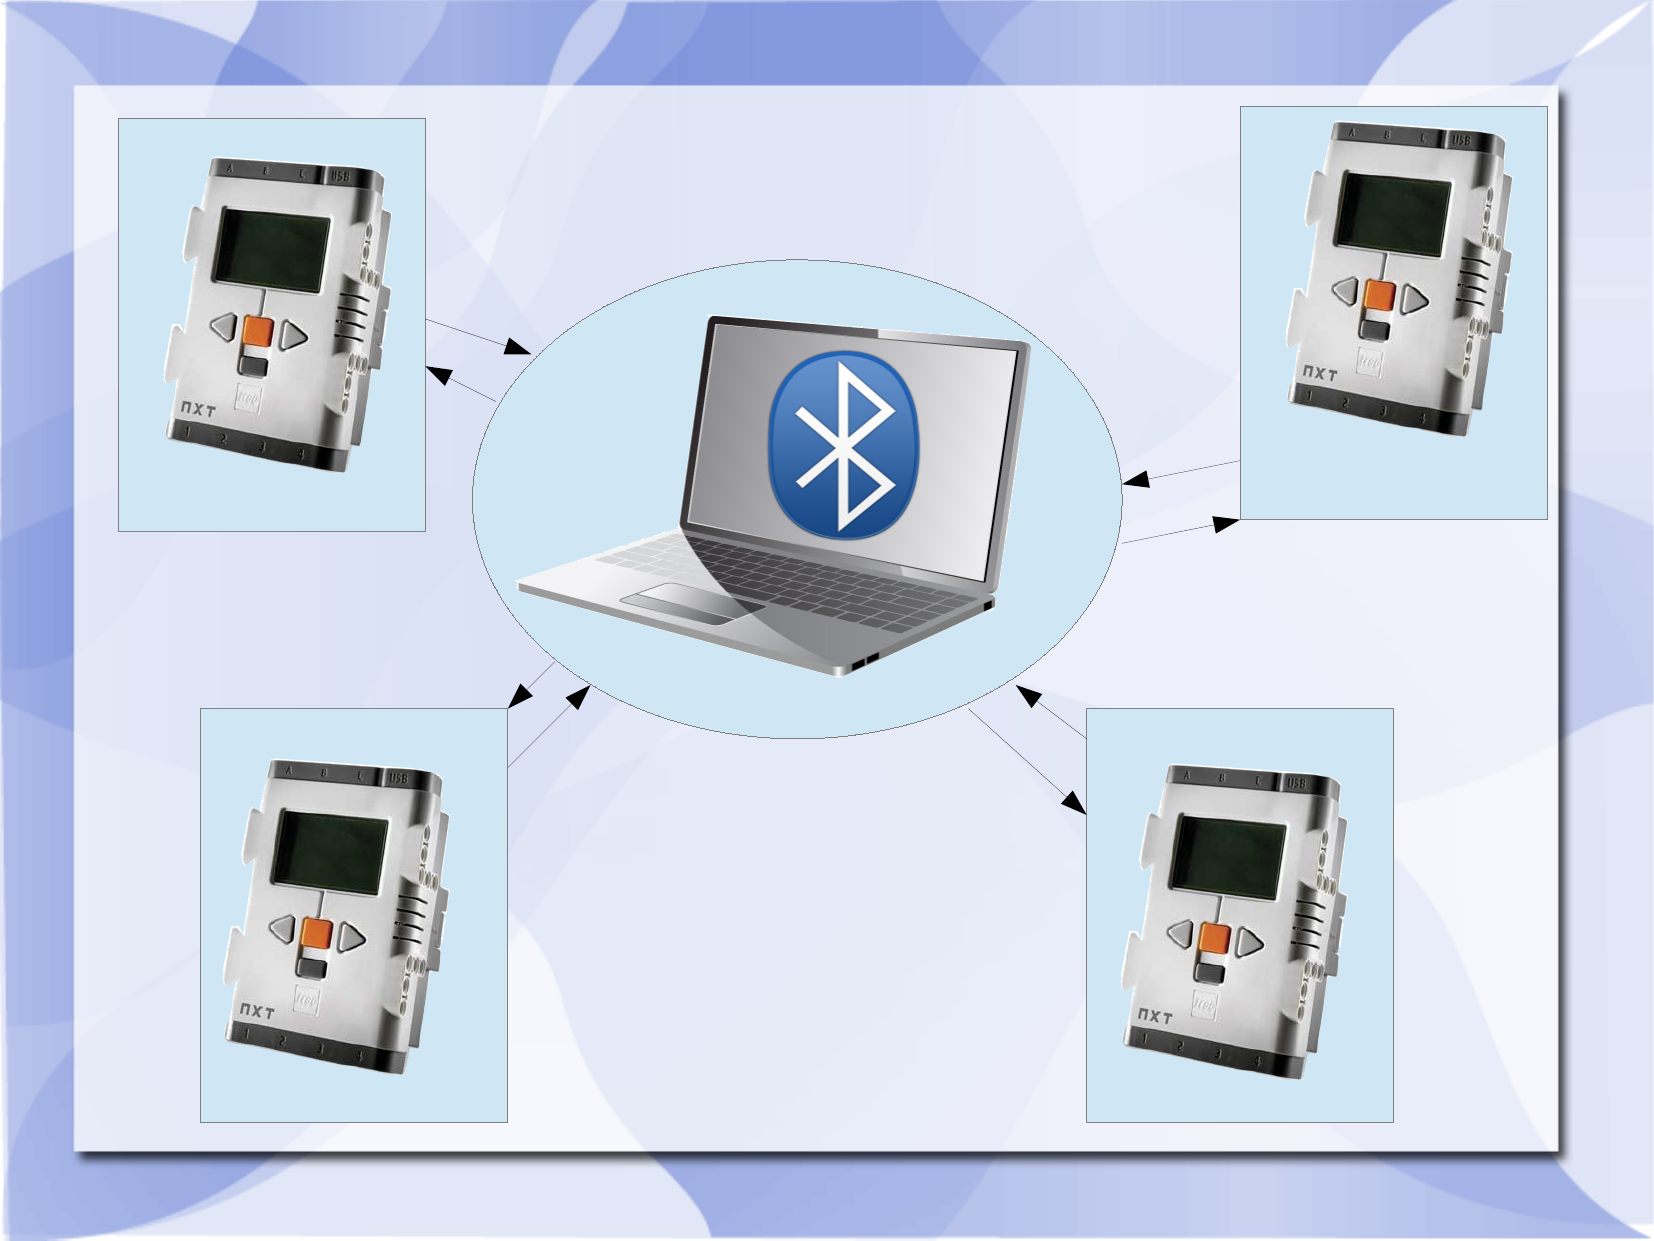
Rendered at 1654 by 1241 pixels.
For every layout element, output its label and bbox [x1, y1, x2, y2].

text_box [200, 708, 508, 1123]
text_box [593, 686, 1001, 739]
text_box [1240, 106, 1548, 520]
picture [0, 0, 1654, 1241]
text_box [1085, 388, 1123, 611]
text_box [472, 436, 484, 563]
text_box [1086, 708, 1394, 1123]
text_box [118, 118, 426, 532]
text_box [607, 259, 988, 305]
